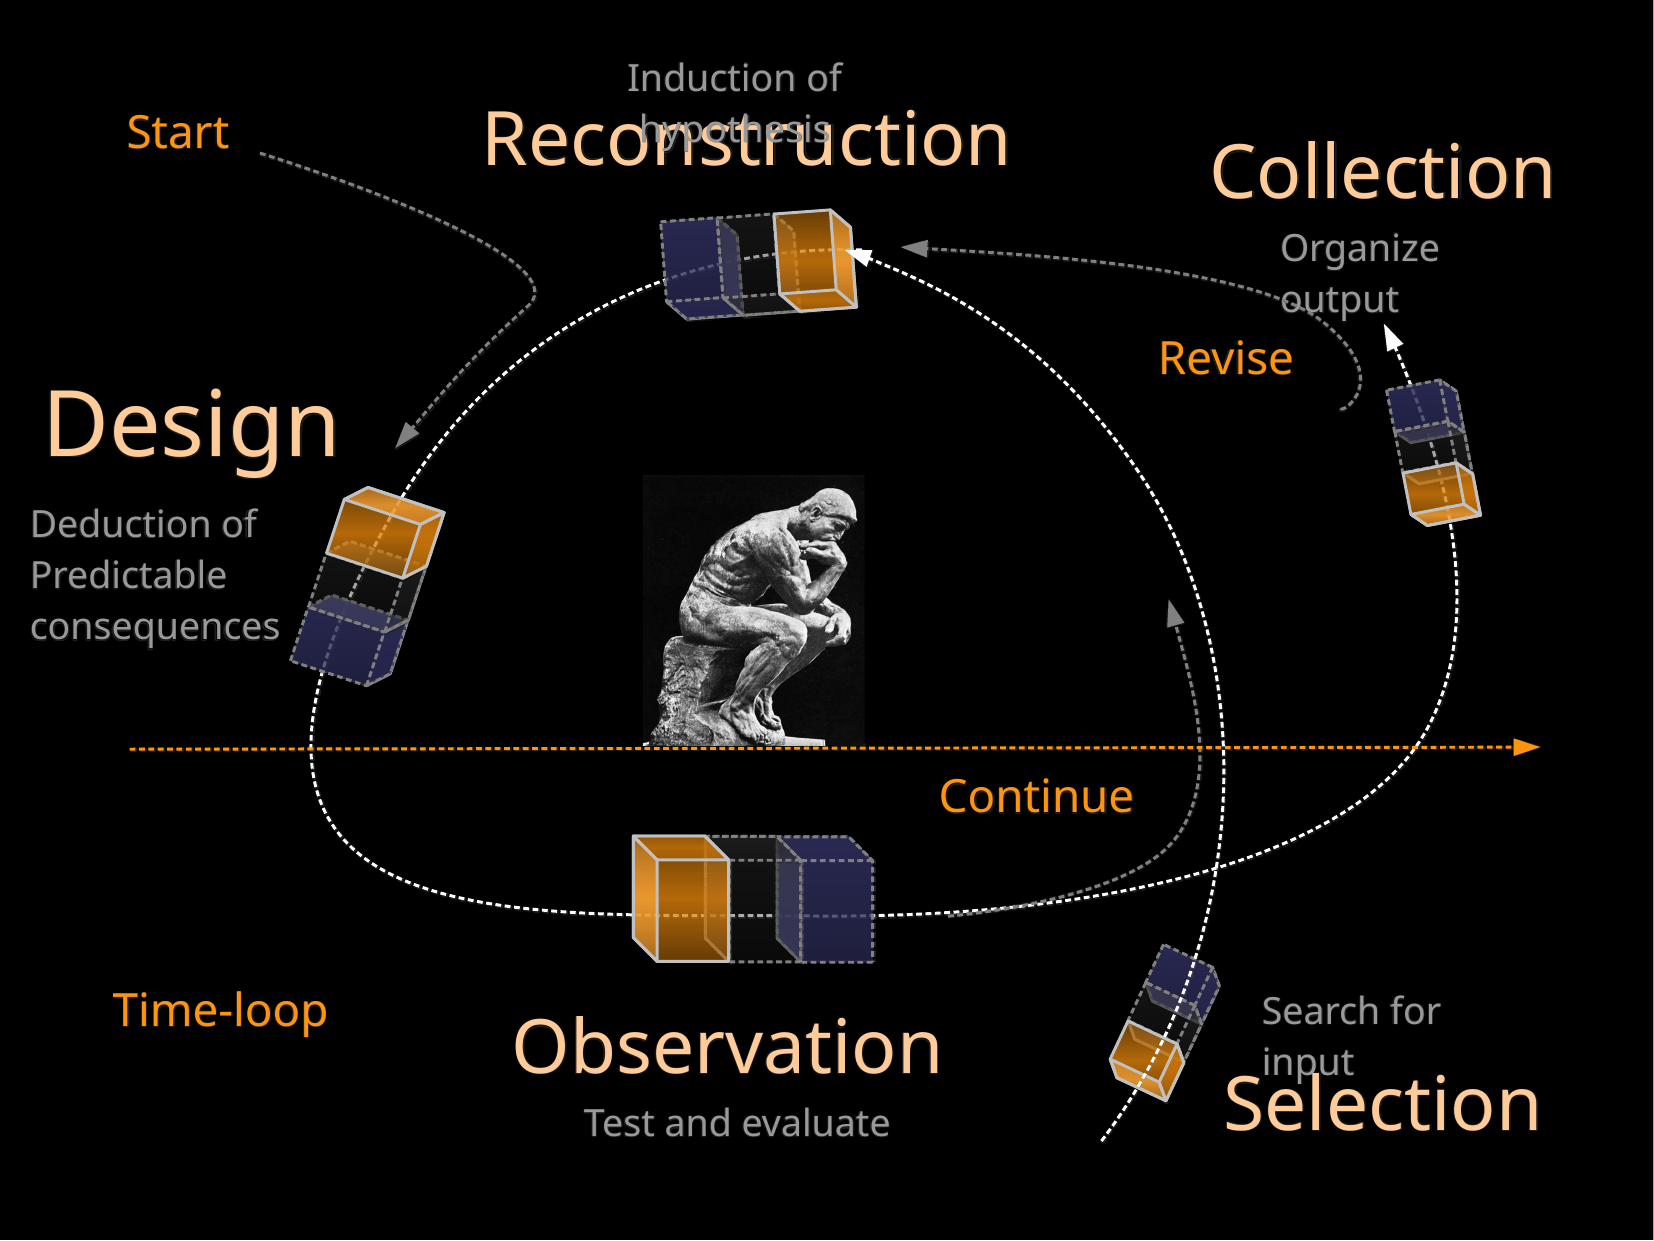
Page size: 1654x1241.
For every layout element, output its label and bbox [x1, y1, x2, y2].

text_box [302, 608, 408, 685]
text_box [310, 500, 444, 620]
text_box [779, 836, 873, 963]
text_box [635, 835, 799, 962]
text_box [1386, 379, 1480, 515]
text_box [660, 209, 856, 320]
text_box [1111, 944, 1220, 1099]
picture [642, 475, 865, 746]
